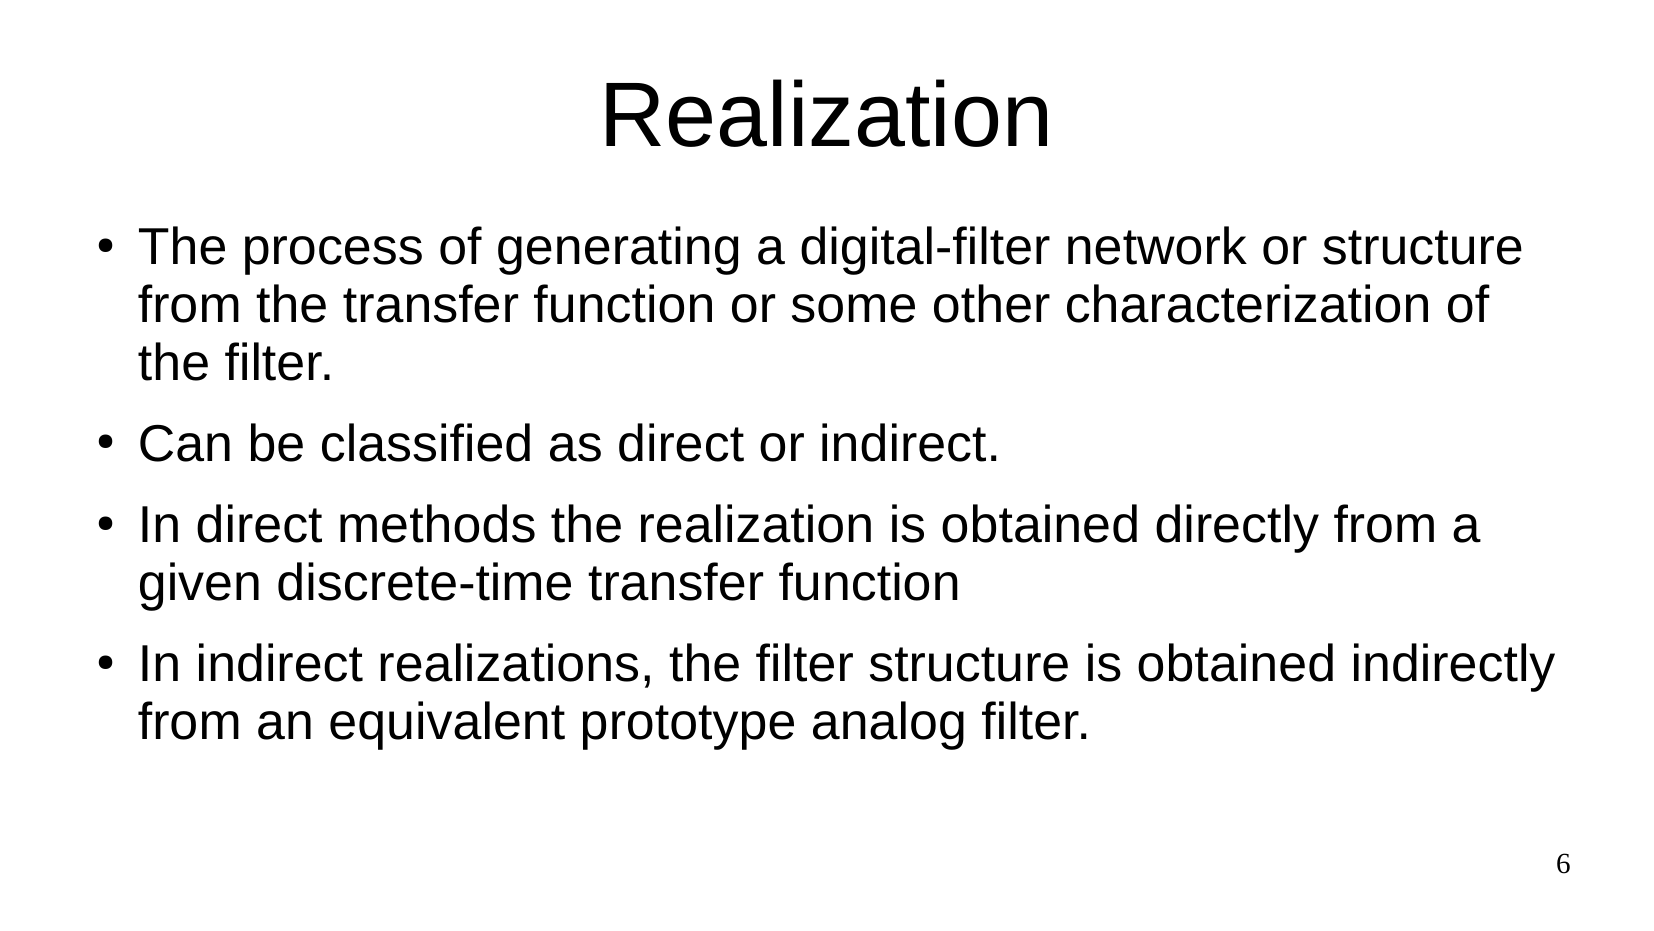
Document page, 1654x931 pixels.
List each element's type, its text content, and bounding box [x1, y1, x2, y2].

title Realization [82, 37, 1571, 193]
list The process of generating a digital-ﬁlter network or structure from the transfer function or some other characterization of the ﬁlter. Can be classiﬁed as direct or indirect. In direct methods the realization is obtained directly from a given discrete-time transfer function In indirect realizations, the ﬁlter structure is obtained indirectly from an equivalent prototype analog ﬁlter. [82, 217, 1571, 758]
